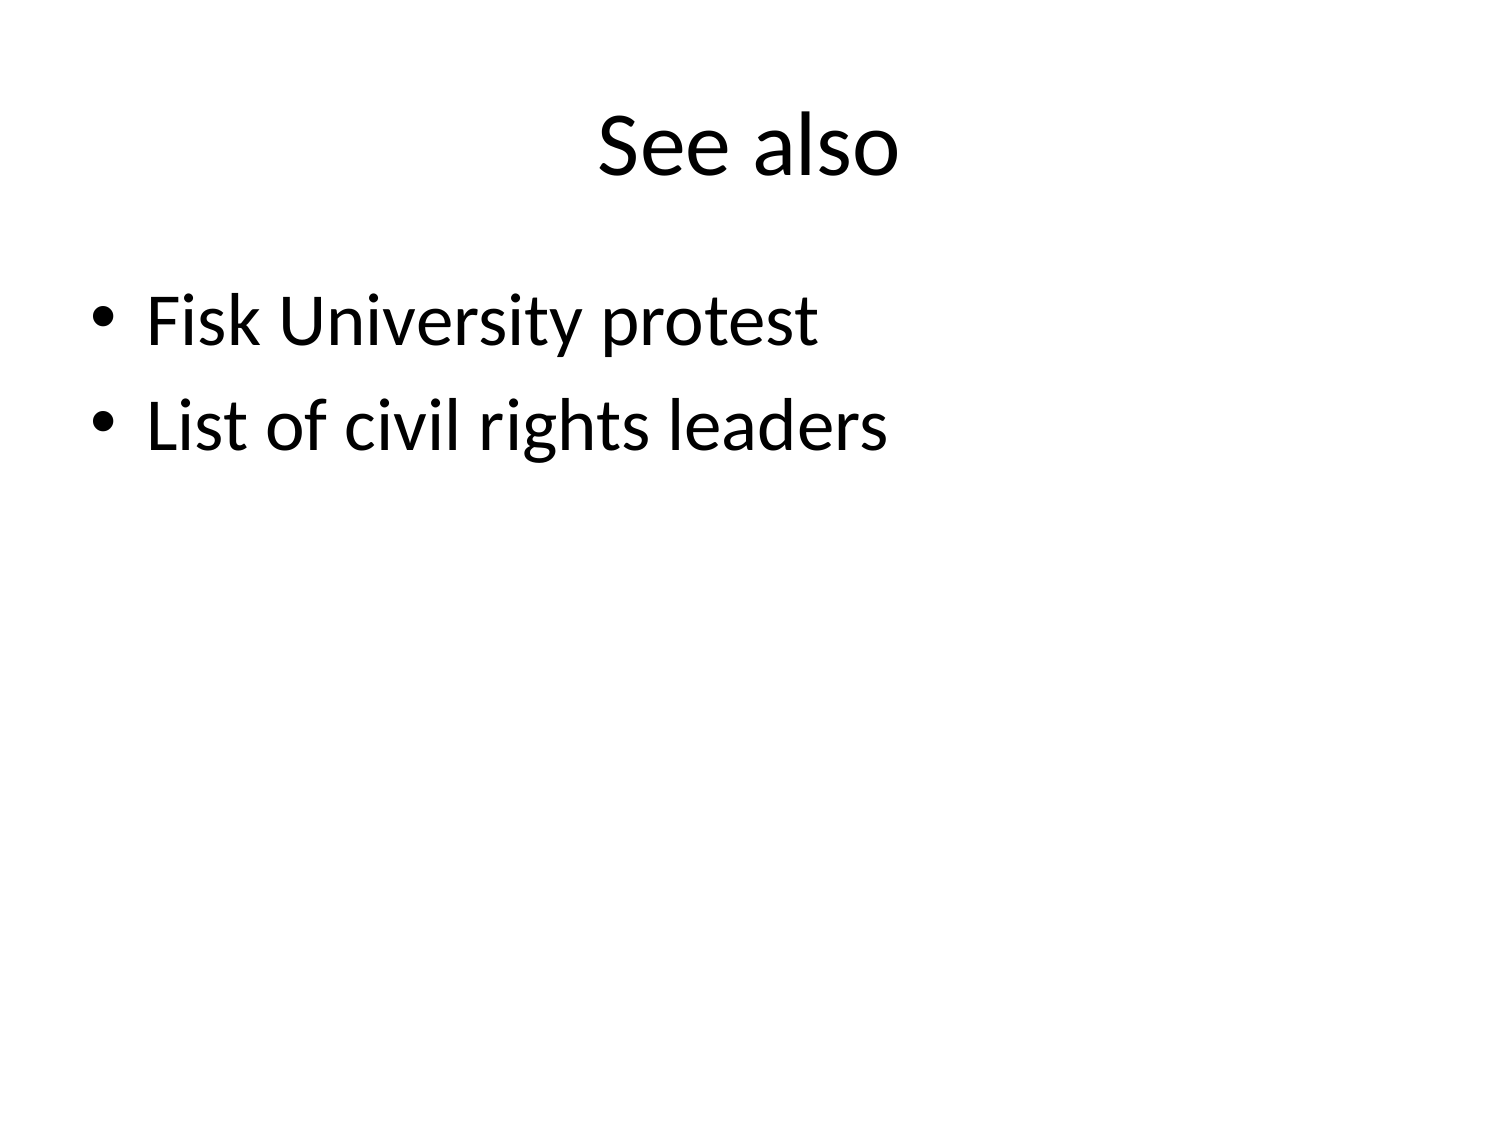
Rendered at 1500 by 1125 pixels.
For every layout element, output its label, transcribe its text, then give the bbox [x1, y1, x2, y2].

list Fisk University protest List of civil rights leaders [75, 262, 1425, 1005]
title See also [75, 45, 1425, 233]
